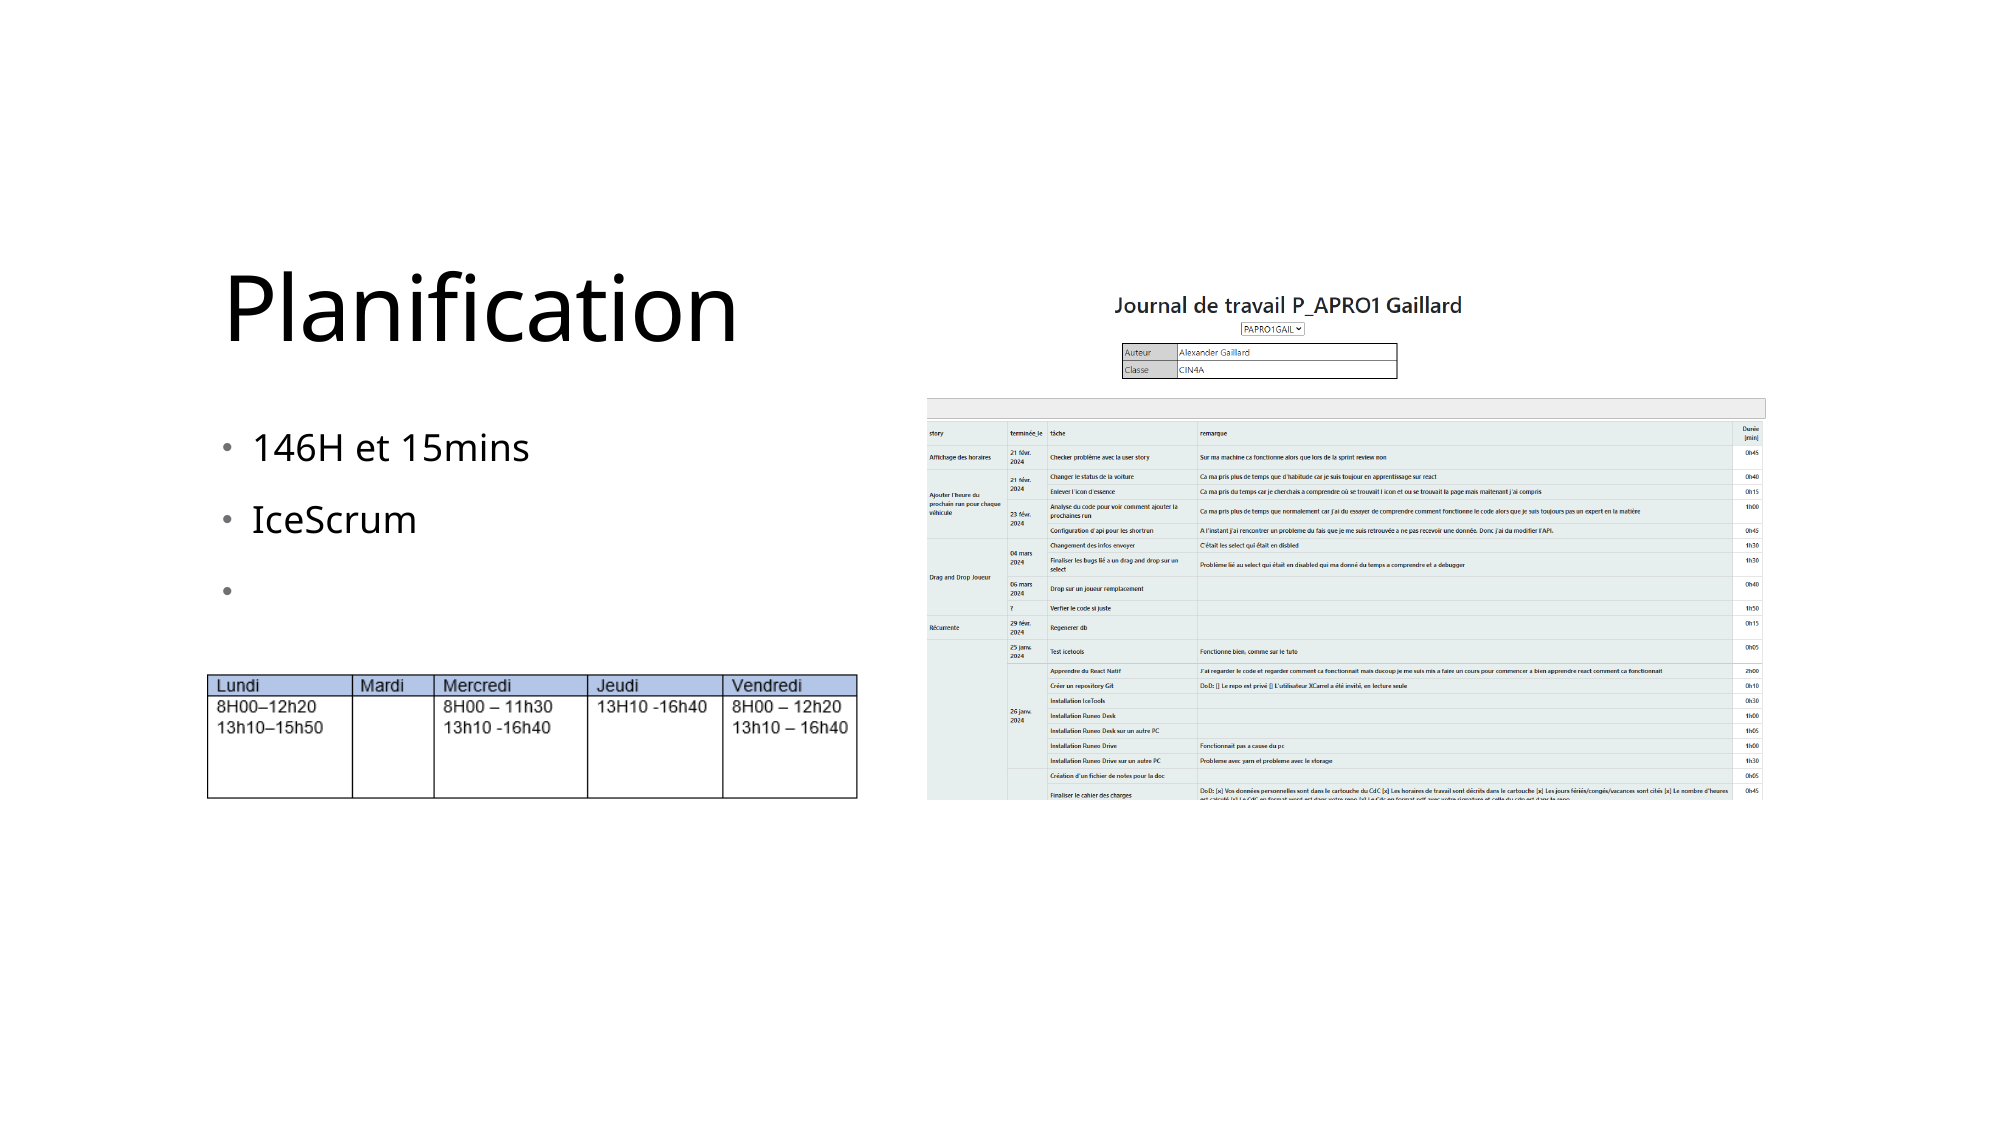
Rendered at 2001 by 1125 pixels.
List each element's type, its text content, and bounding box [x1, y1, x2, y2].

picture [207, 672, 860, 800]
picture [927, 281, 1776, 800]
title Planification [206, 104, 1020, 369]
list 146H et 15mins IceScrum [206, 419, 1020, 1031]
